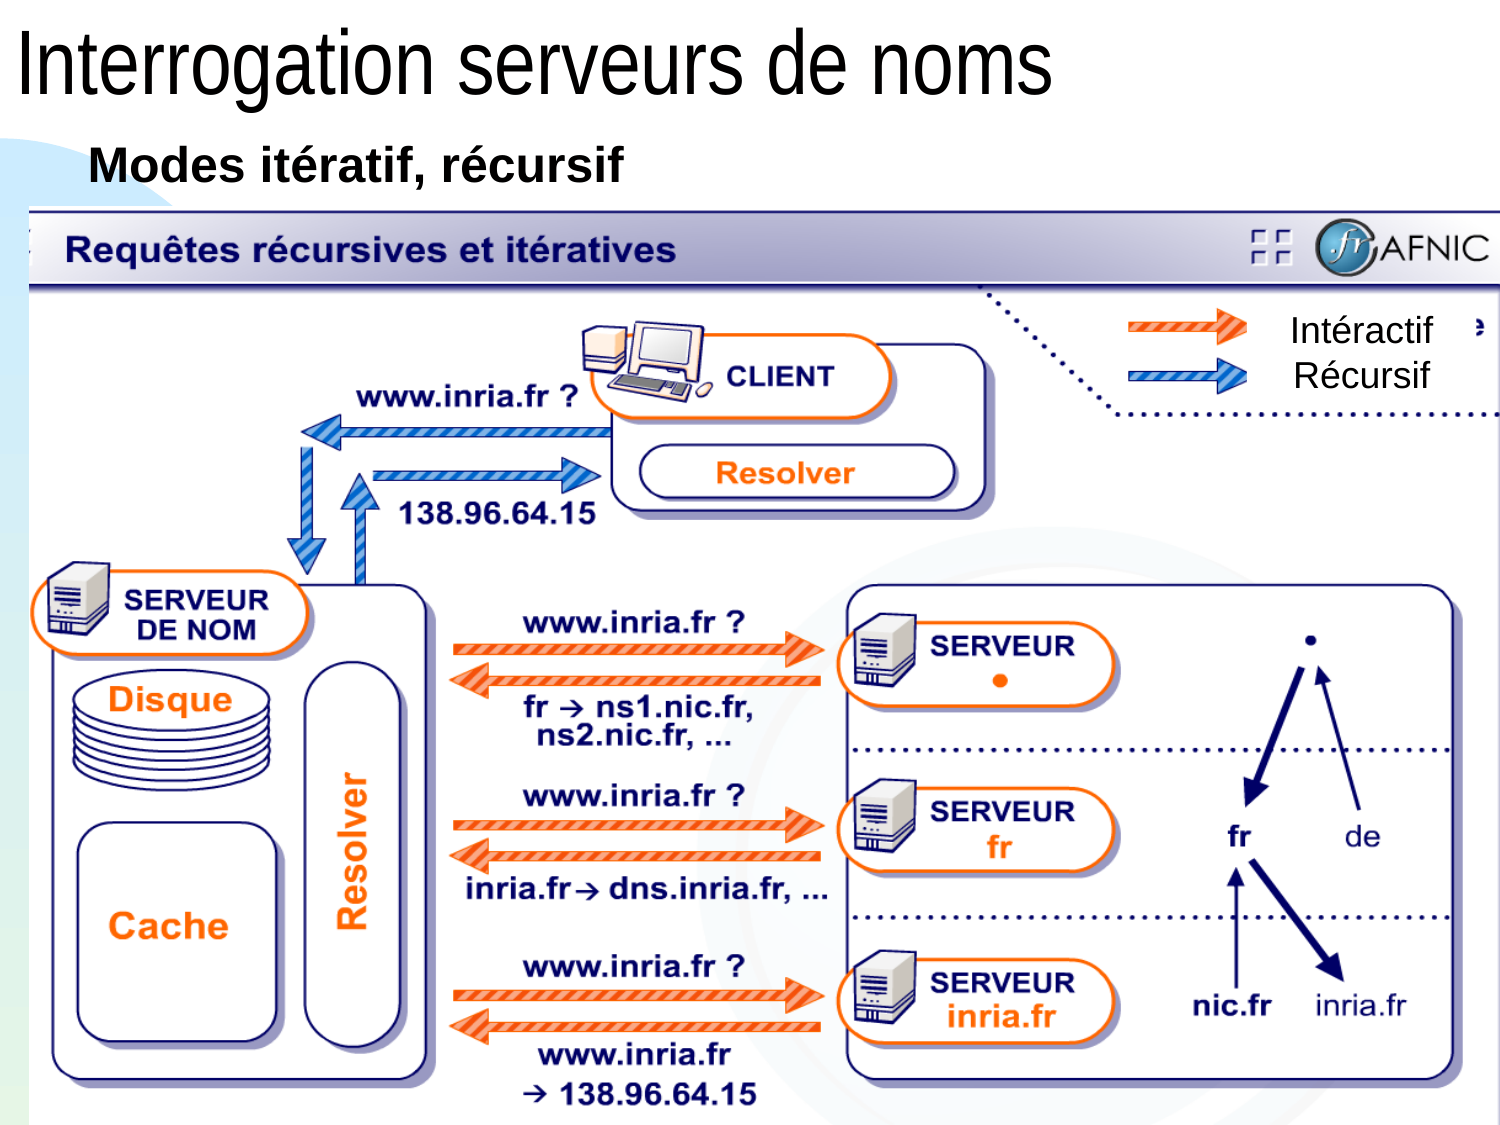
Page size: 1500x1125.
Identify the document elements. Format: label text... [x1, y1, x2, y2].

title Interrogation serveurs de noms [0, 0, 1463, 148]
chart [29, 206, 1500, 1125]
text_box Intéractif Récursif [1246, 297, 1477, 404]
subtitle Modes itératif, récursif [12, 124, 1500, 219]
